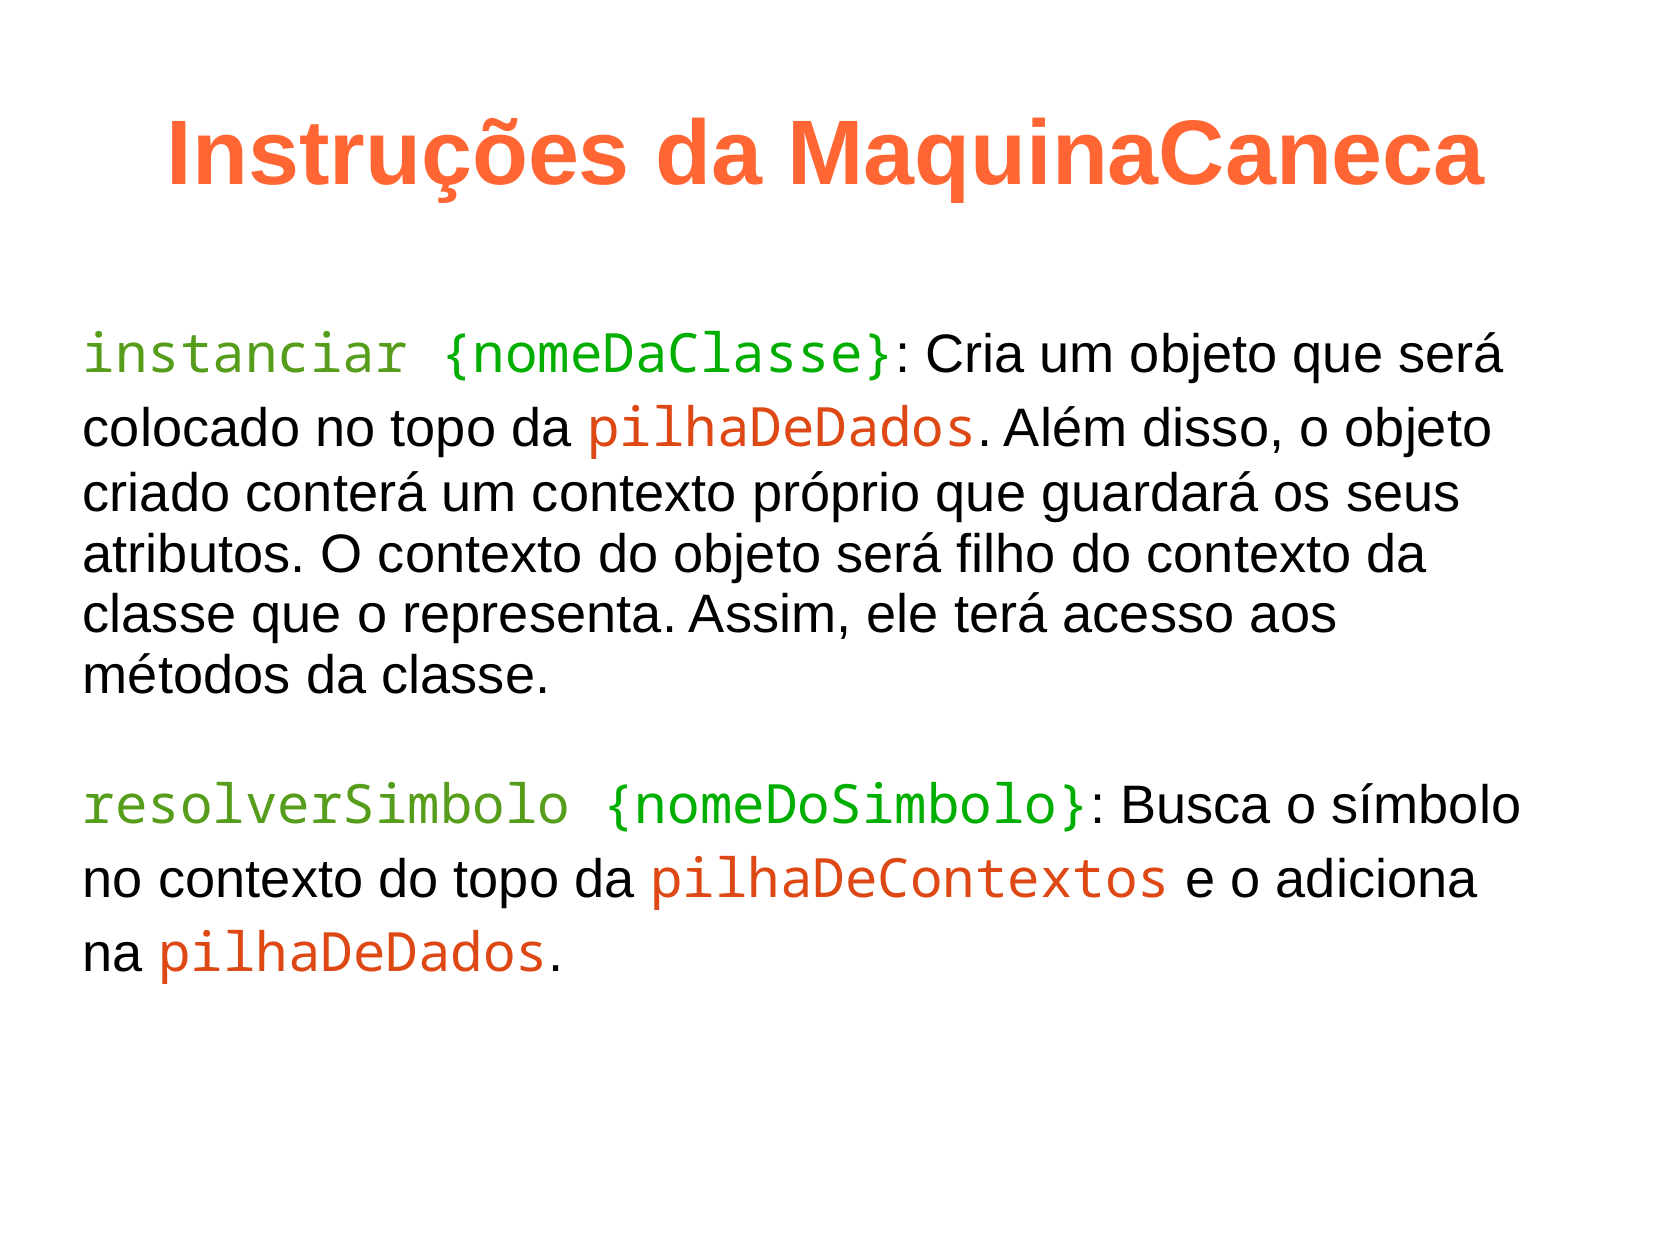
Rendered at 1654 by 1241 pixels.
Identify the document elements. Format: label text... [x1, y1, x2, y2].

subtitle instanciar {nomeDaClasse}: Cria um objeto que será colocado no topo da pilhaDeDados. Além disso, o objeto criado conterá um contexto próprio que guardará os seus atributos. O contexto do objeto será filho do contexto da classe que o representa. Assim, ele terá acesso aos métodos da classe. resolverSimbolo {nomeDoSimbolo}: Busca o símbolo no contexto do topo da pilhaDeContextos e o adiciona na pilhaDeDados. [82, 291, 1538, 1011]
title Instruções da MaquinaCaneca [82, 49, 1571, 257]
